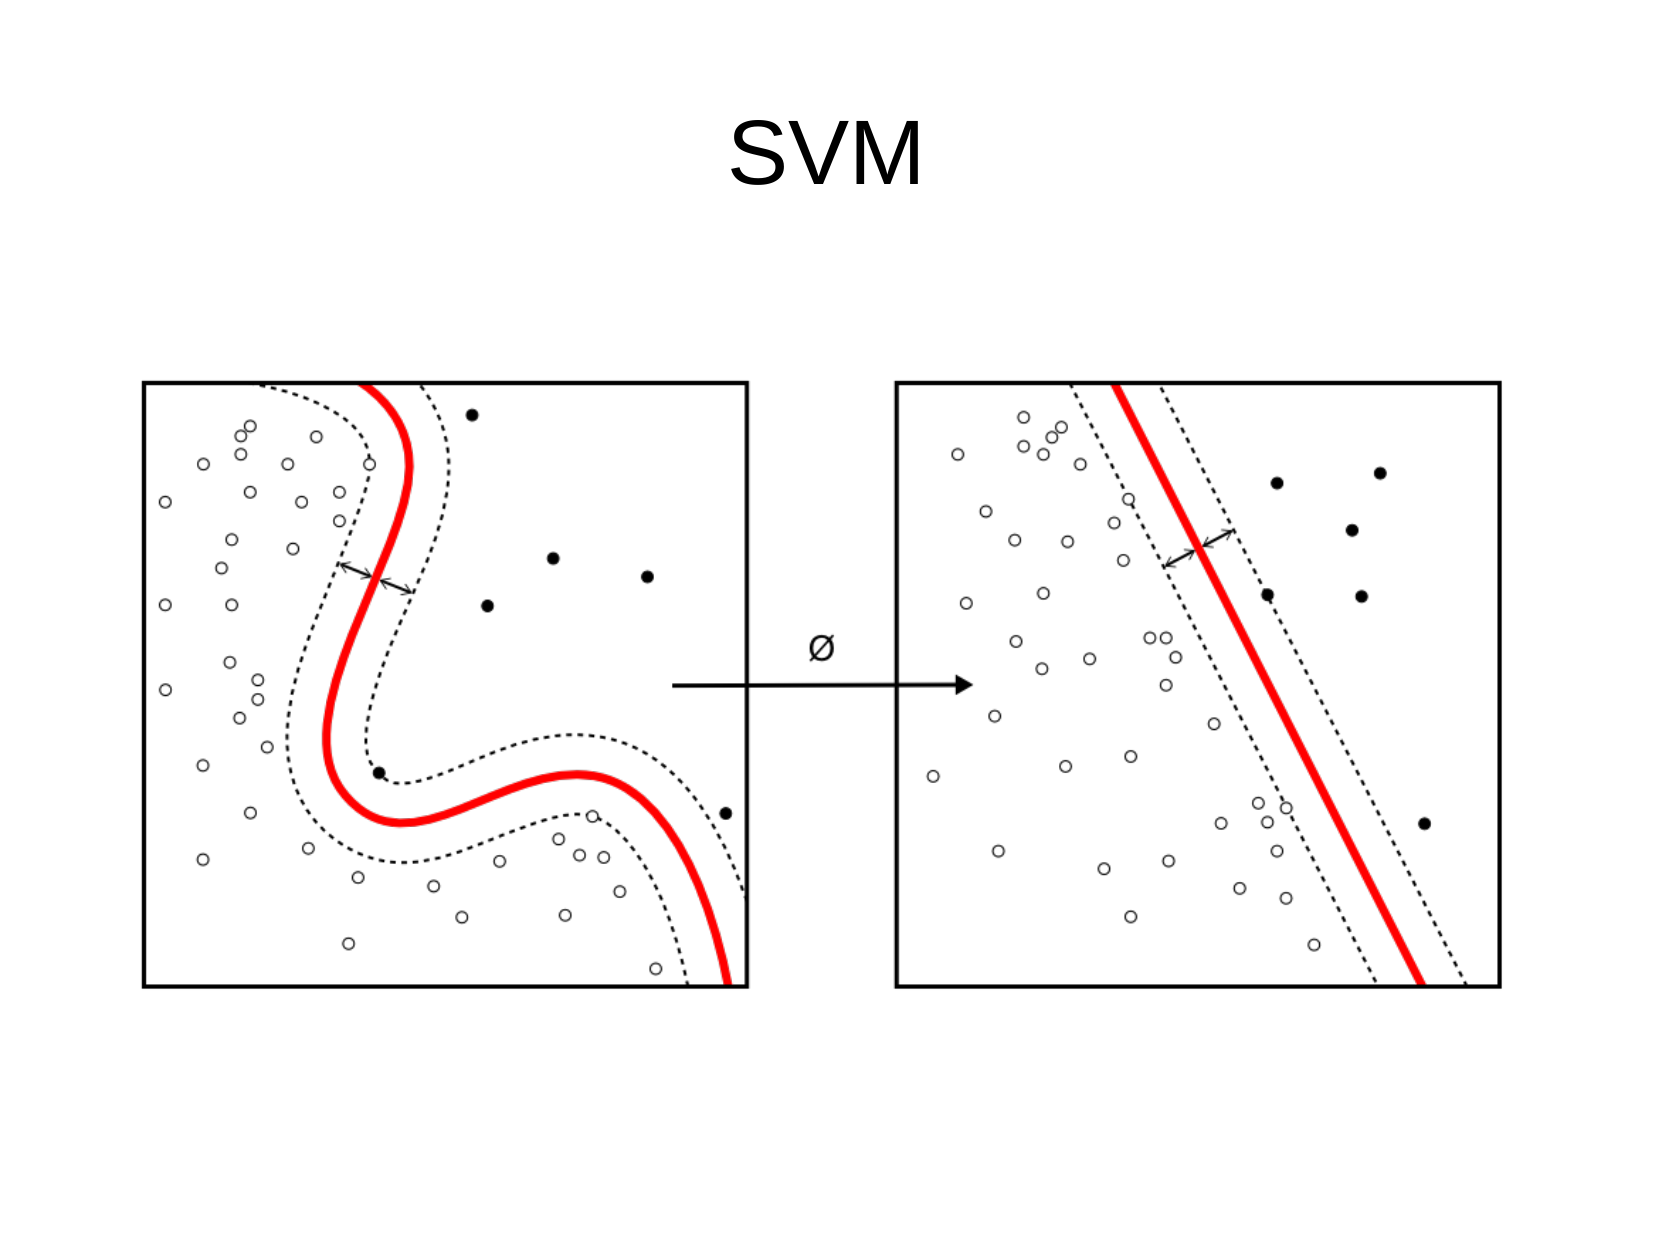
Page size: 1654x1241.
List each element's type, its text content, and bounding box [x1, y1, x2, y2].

picture [135, 374, 1509, 996]
title SVM [82, 49, 1571, 257]
